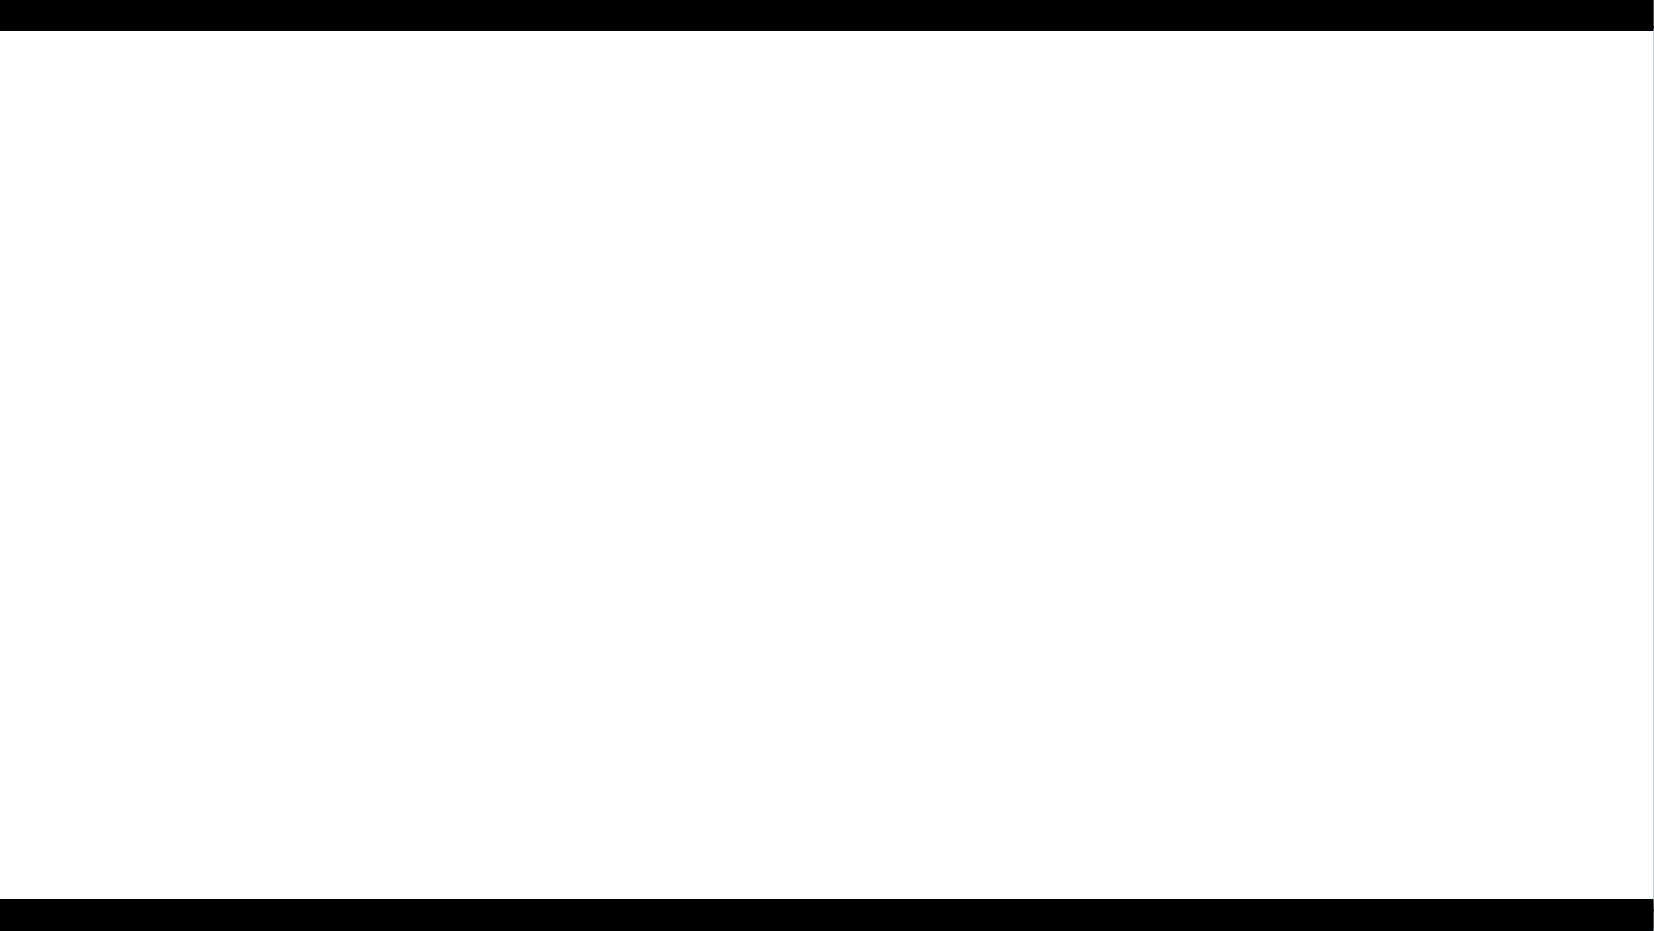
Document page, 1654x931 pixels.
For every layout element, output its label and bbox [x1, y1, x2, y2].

text_box [0, 900, 1654, 931]
text_box [0, 0, 1654, 31]
picture [0, 31, 1654, 900]
